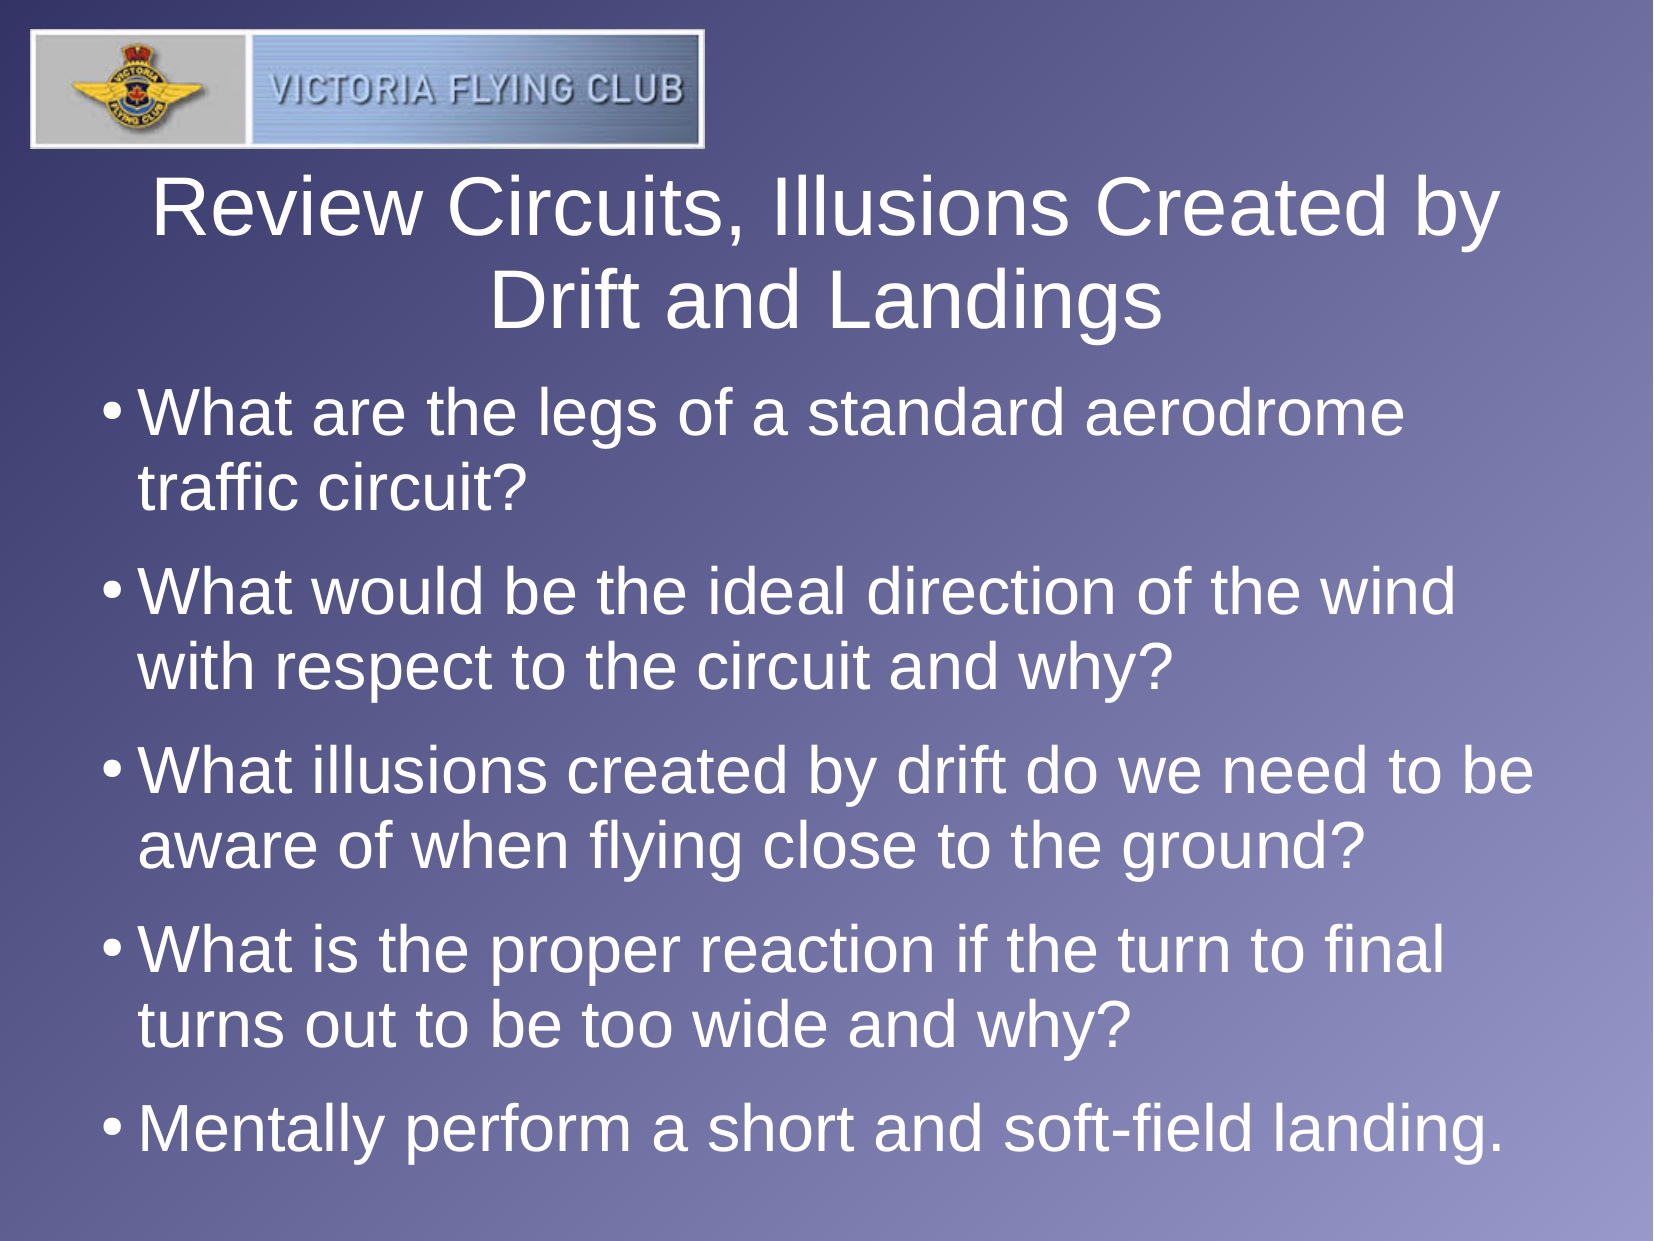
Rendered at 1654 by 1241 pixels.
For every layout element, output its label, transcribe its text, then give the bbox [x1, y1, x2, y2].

list What are the legs of a standard aerodrome traffic circuit? What would be the ideal direction of the wind with respect to the circuit and why? What illusions created by drift do we need to be aware of when flying close to the ground? What is the proper reaction if the turn to final turns out to be too wide and why? Mentally perform a short and soft-field landing. [82, 375, 1571, 1201]
picture [30, 29, 705, 149]
title Review Circuits, Illusions Created by Drift and Landings [82, 150, 1571, 358]
